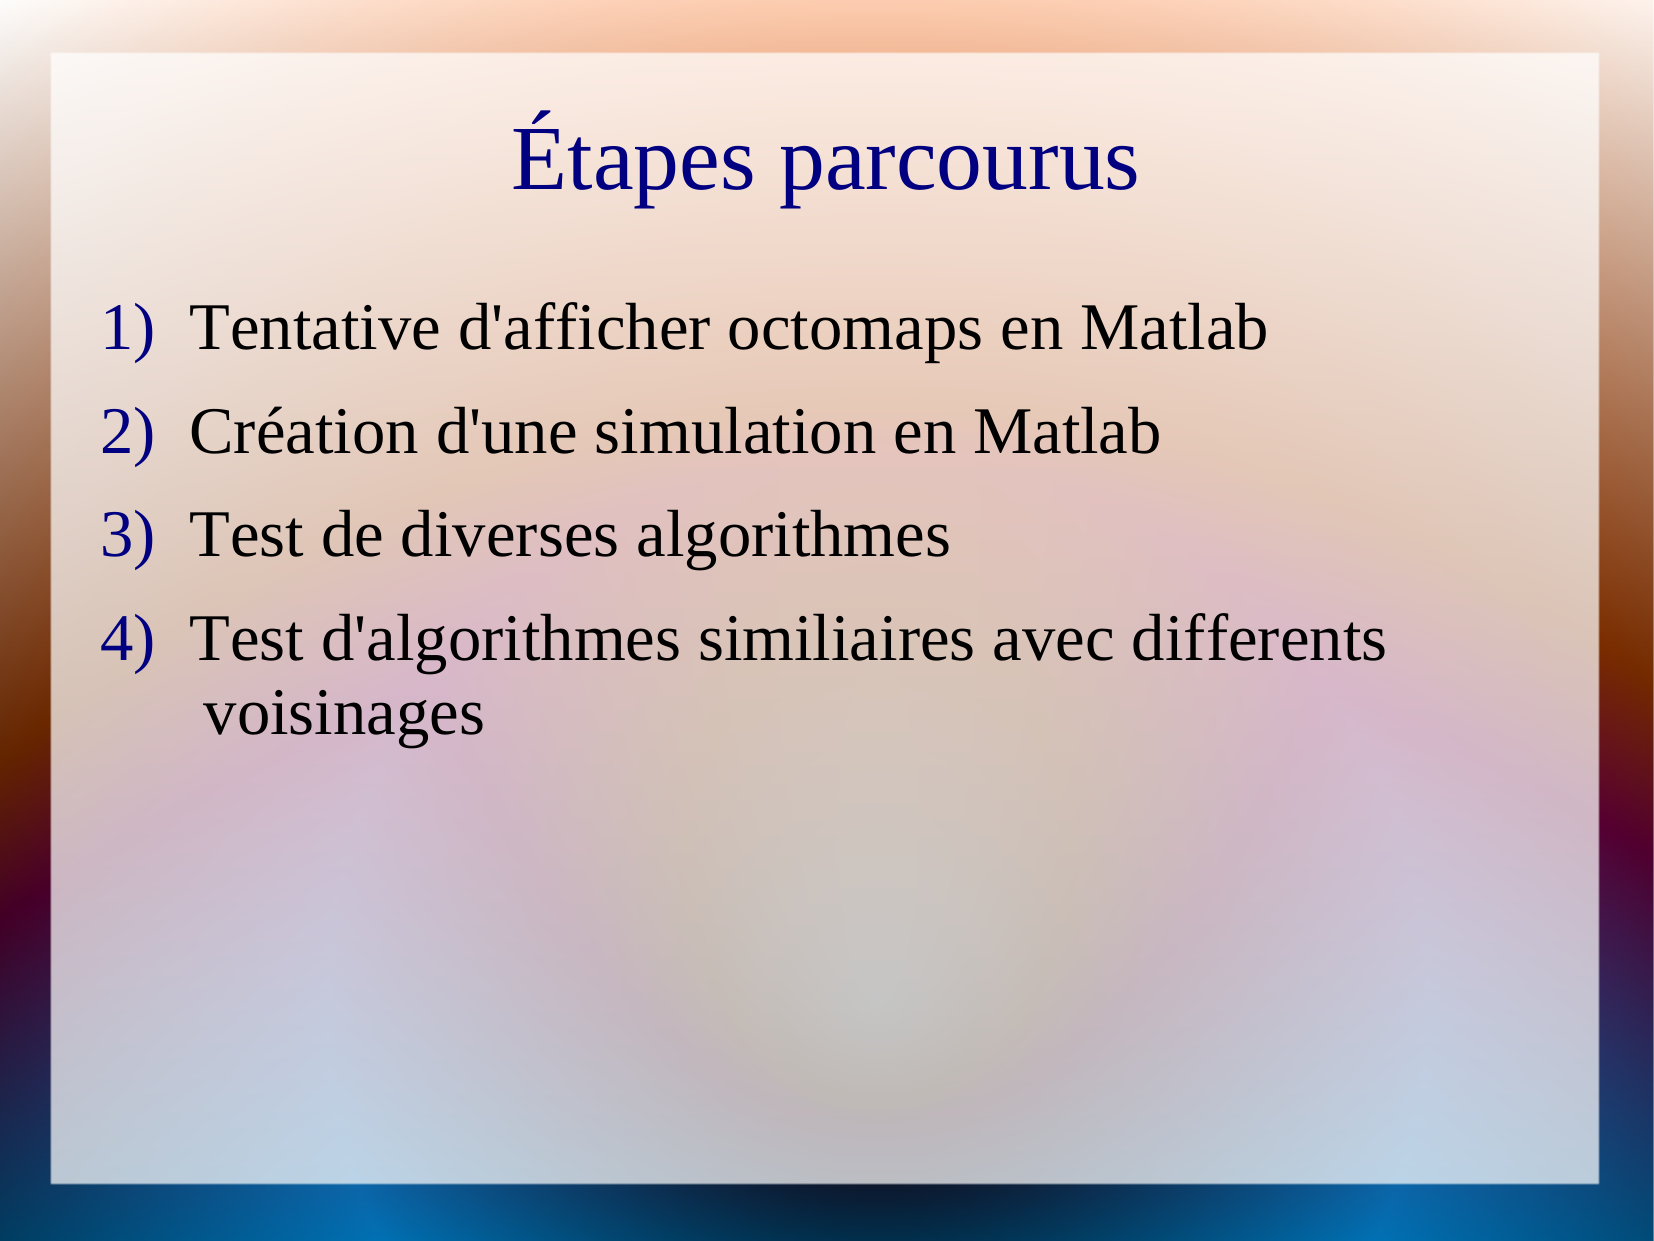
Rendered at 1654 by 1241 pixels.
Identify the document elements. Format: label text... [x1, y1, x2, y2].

title Étapes parcourus [82, 55, 1571, 263]
list Tentative d'afficher octomaps en Matlab Création d'une simulation en Matlab Test de diverses algorithmes Test d'algorithmes similiaires avec differents voisinages [82, 290, 1571, 1034]
picture [0, 0, 1654, 1241]
